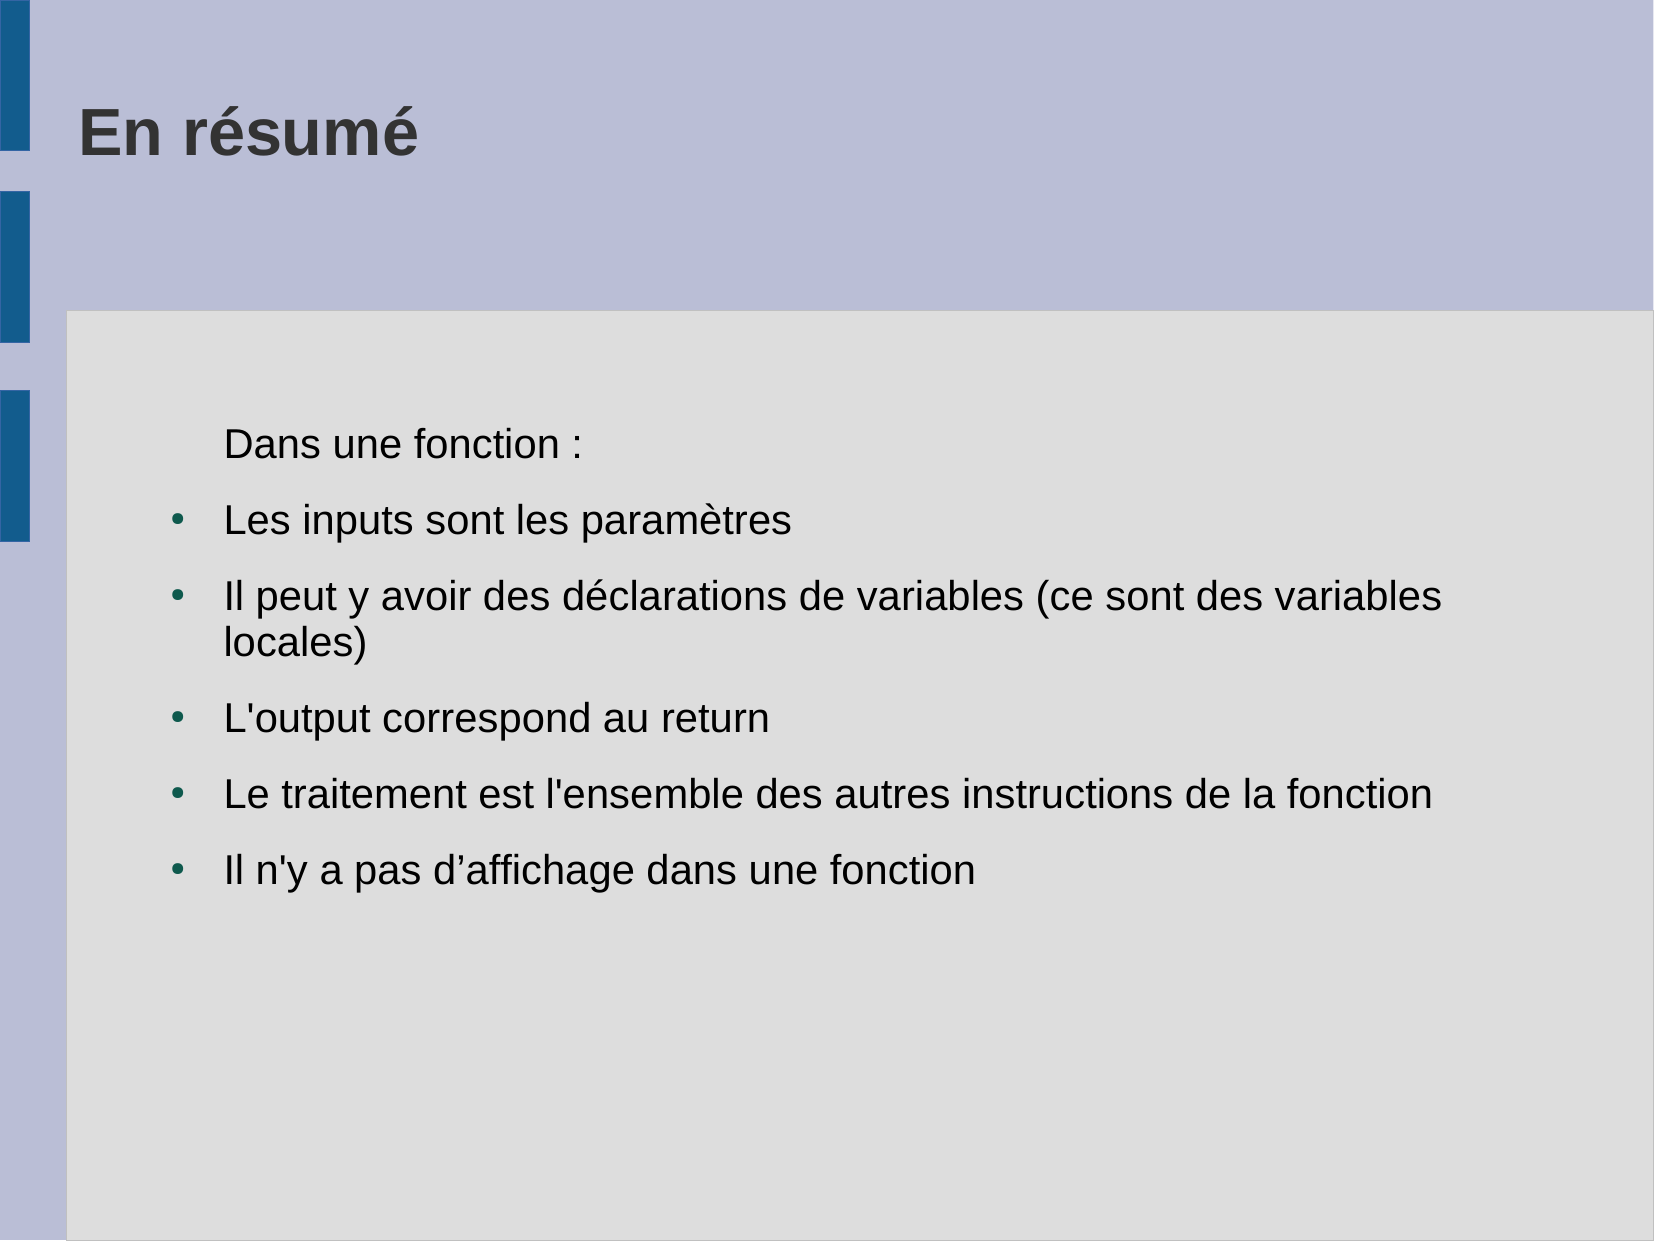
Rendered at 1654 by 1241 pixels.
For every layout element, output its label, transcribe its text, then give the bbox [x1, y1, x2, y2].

list Dans une fonction : Les inputs sont les paramètres Il peut y avoir des déclarations de variables (ce sont des variables locales) L'output correspond au return Le traitement est l'ensemble des autres instructions de la fonction Il n'y a pas d’affichage dans une fonction [152, 344, 1534, 1182]
title En résumé [78, 29, 1524, 237]
